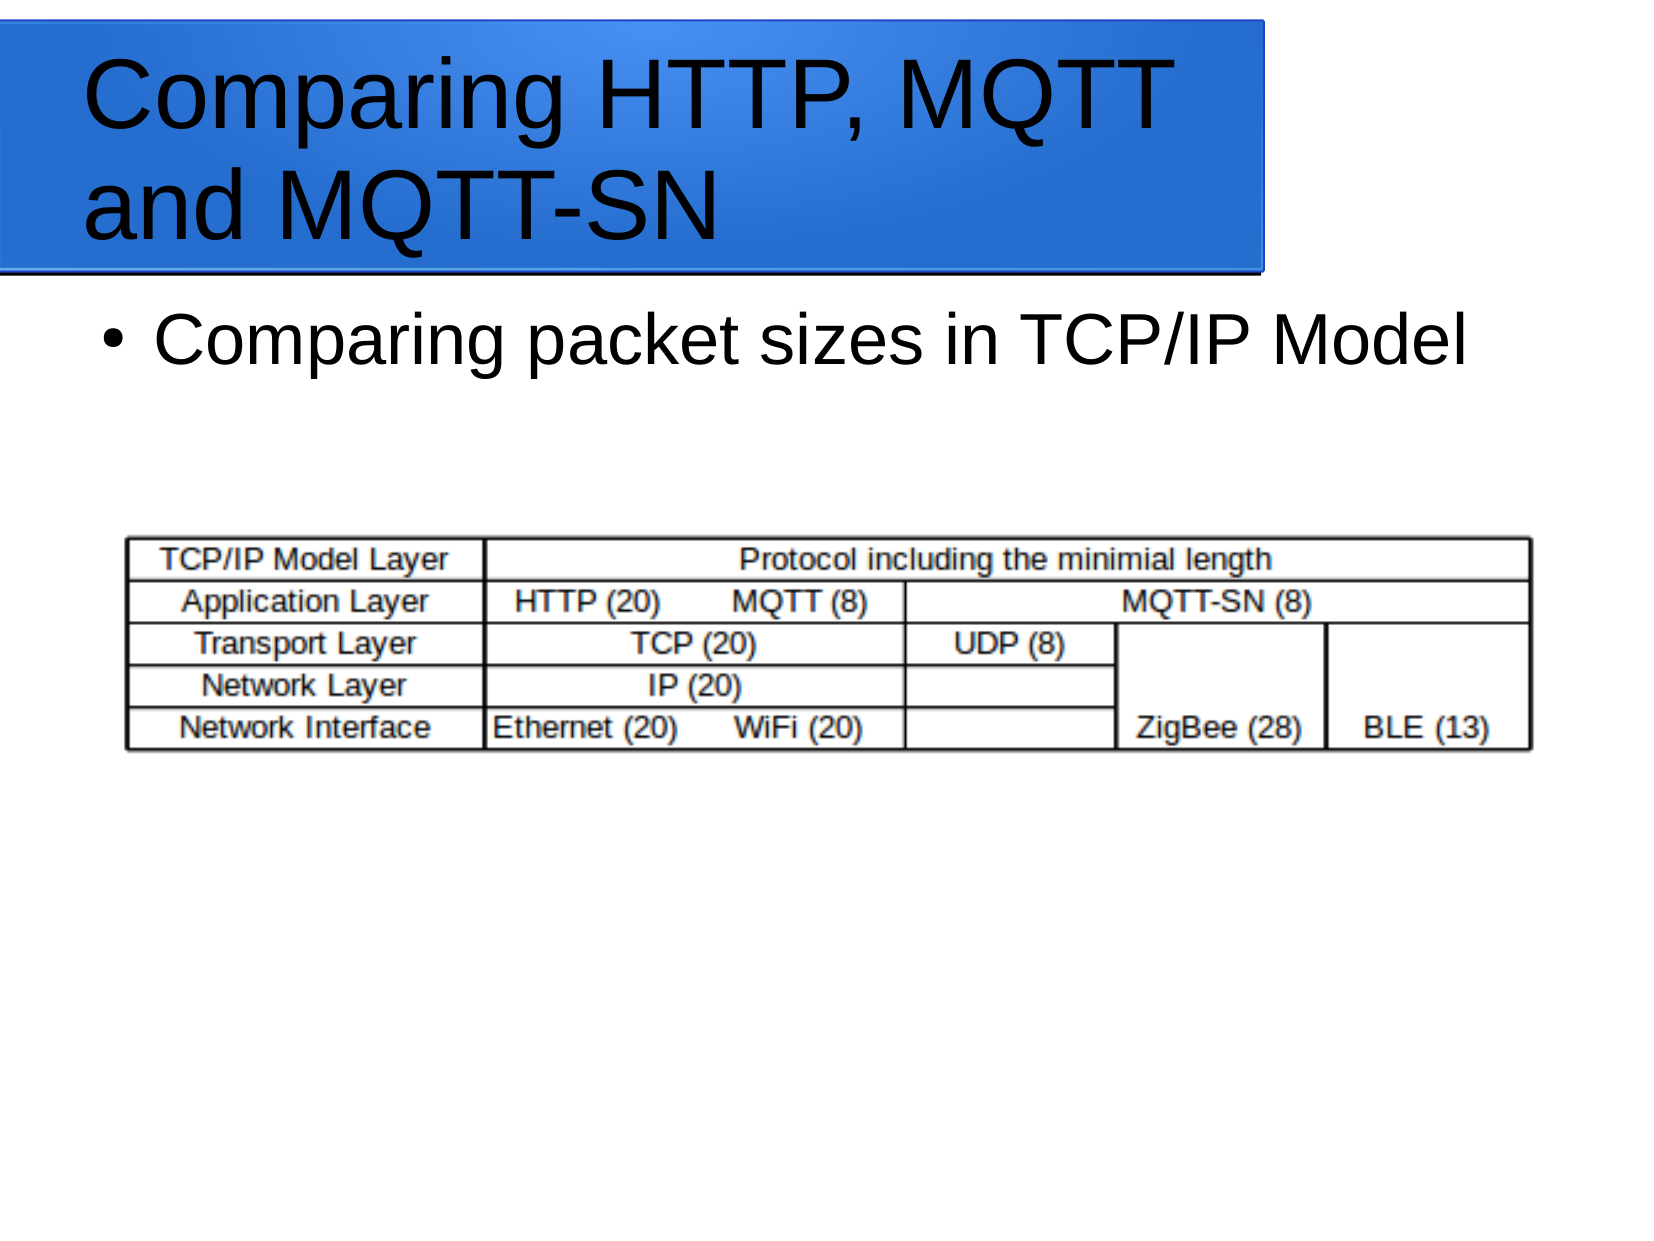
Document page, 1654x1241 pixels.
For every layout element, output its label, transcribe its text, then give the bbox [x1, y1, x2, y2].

list Comparing packet sizes in TCP/IP Model [82, 299, 1571, 1019]
title Comparing HTTP, MQTT and MQTT-SN [82, 38, 1235, 261]
picture [118, 531, 1539, 756]
